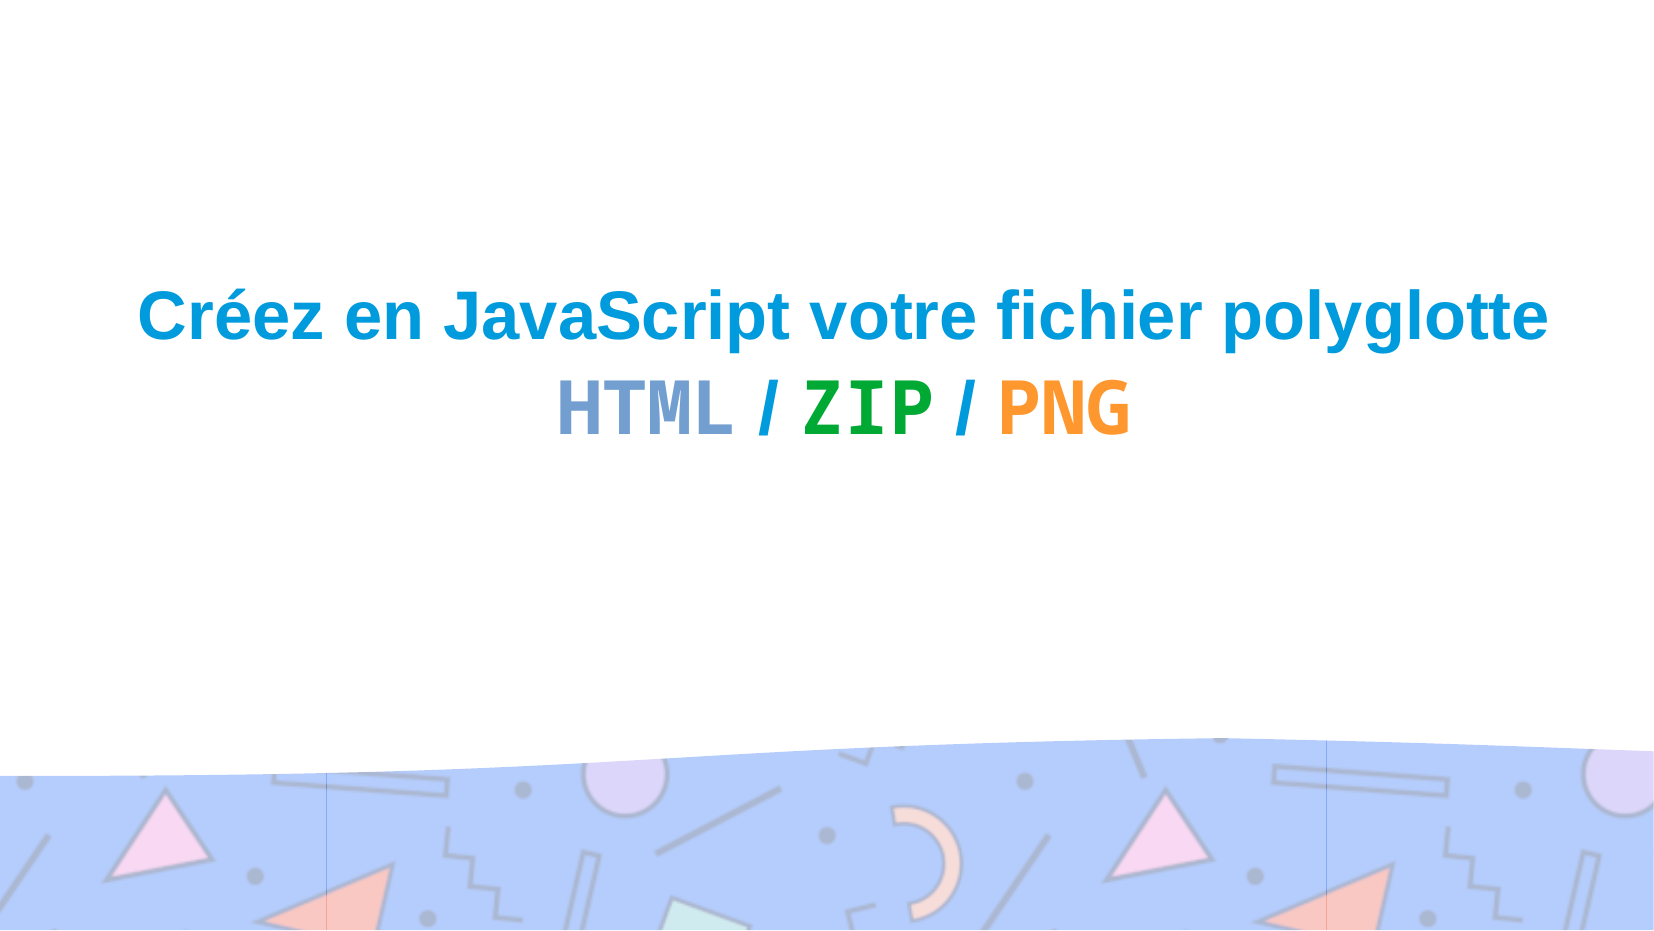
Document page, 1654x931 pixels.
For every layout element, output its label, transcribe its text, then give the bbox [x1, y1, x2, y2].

picture [0, 738, 1654, 931]
title Créez en JavaScript votre fichier polyglotte HTML / ZIP / PNG [106, 252, 1583, 457]
